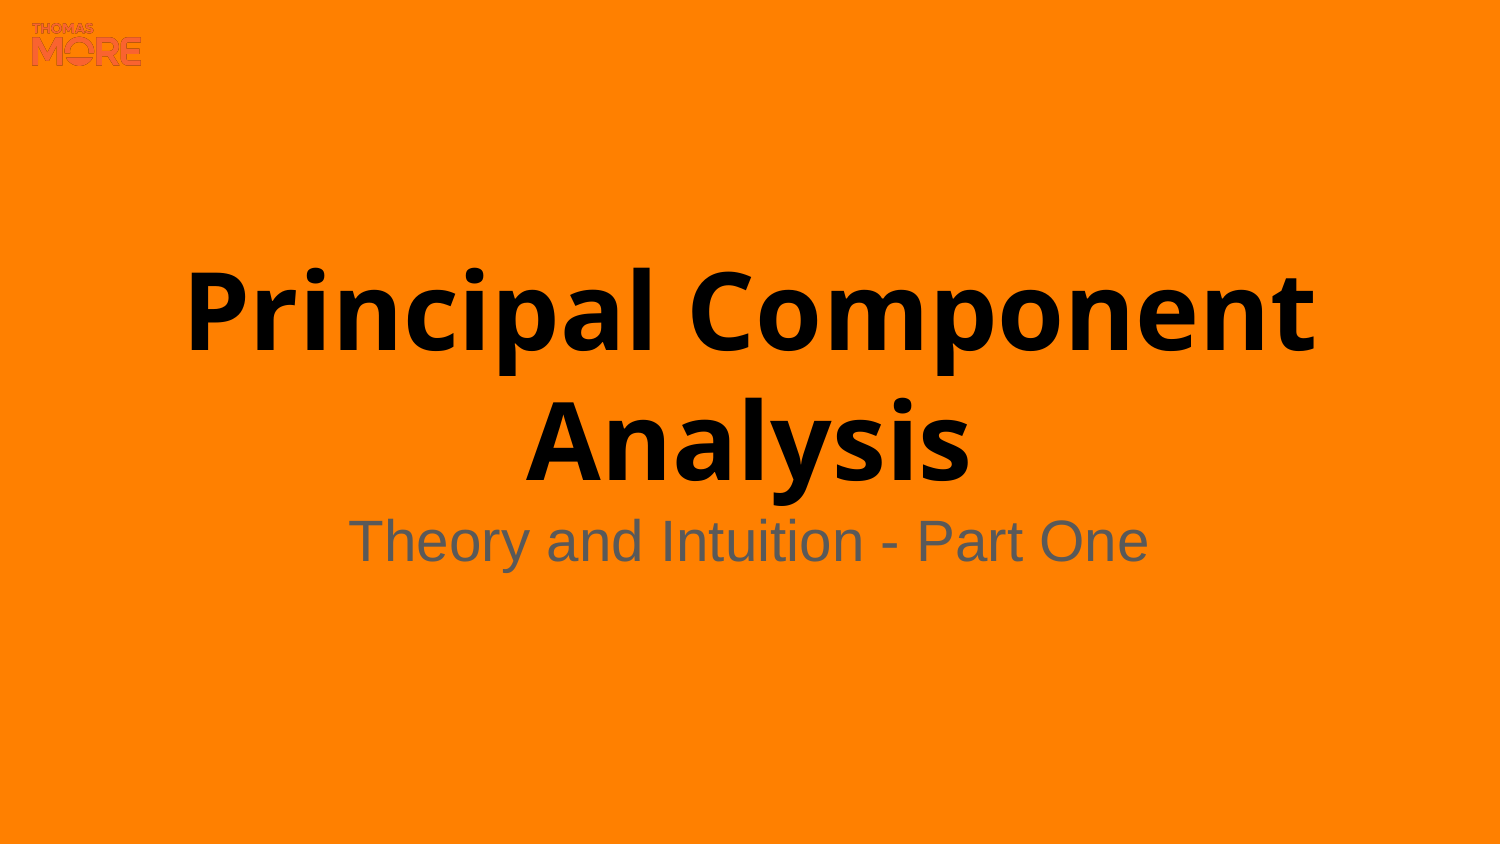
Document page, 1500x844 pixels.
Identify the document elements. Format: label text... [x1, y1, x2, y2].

title Principal Component Analysis [51, 180, 1449, 487]
subtitle Theory and Intuition - Part One [51, 487, 1449, 618]
picture [22, 13, 151, 76]
